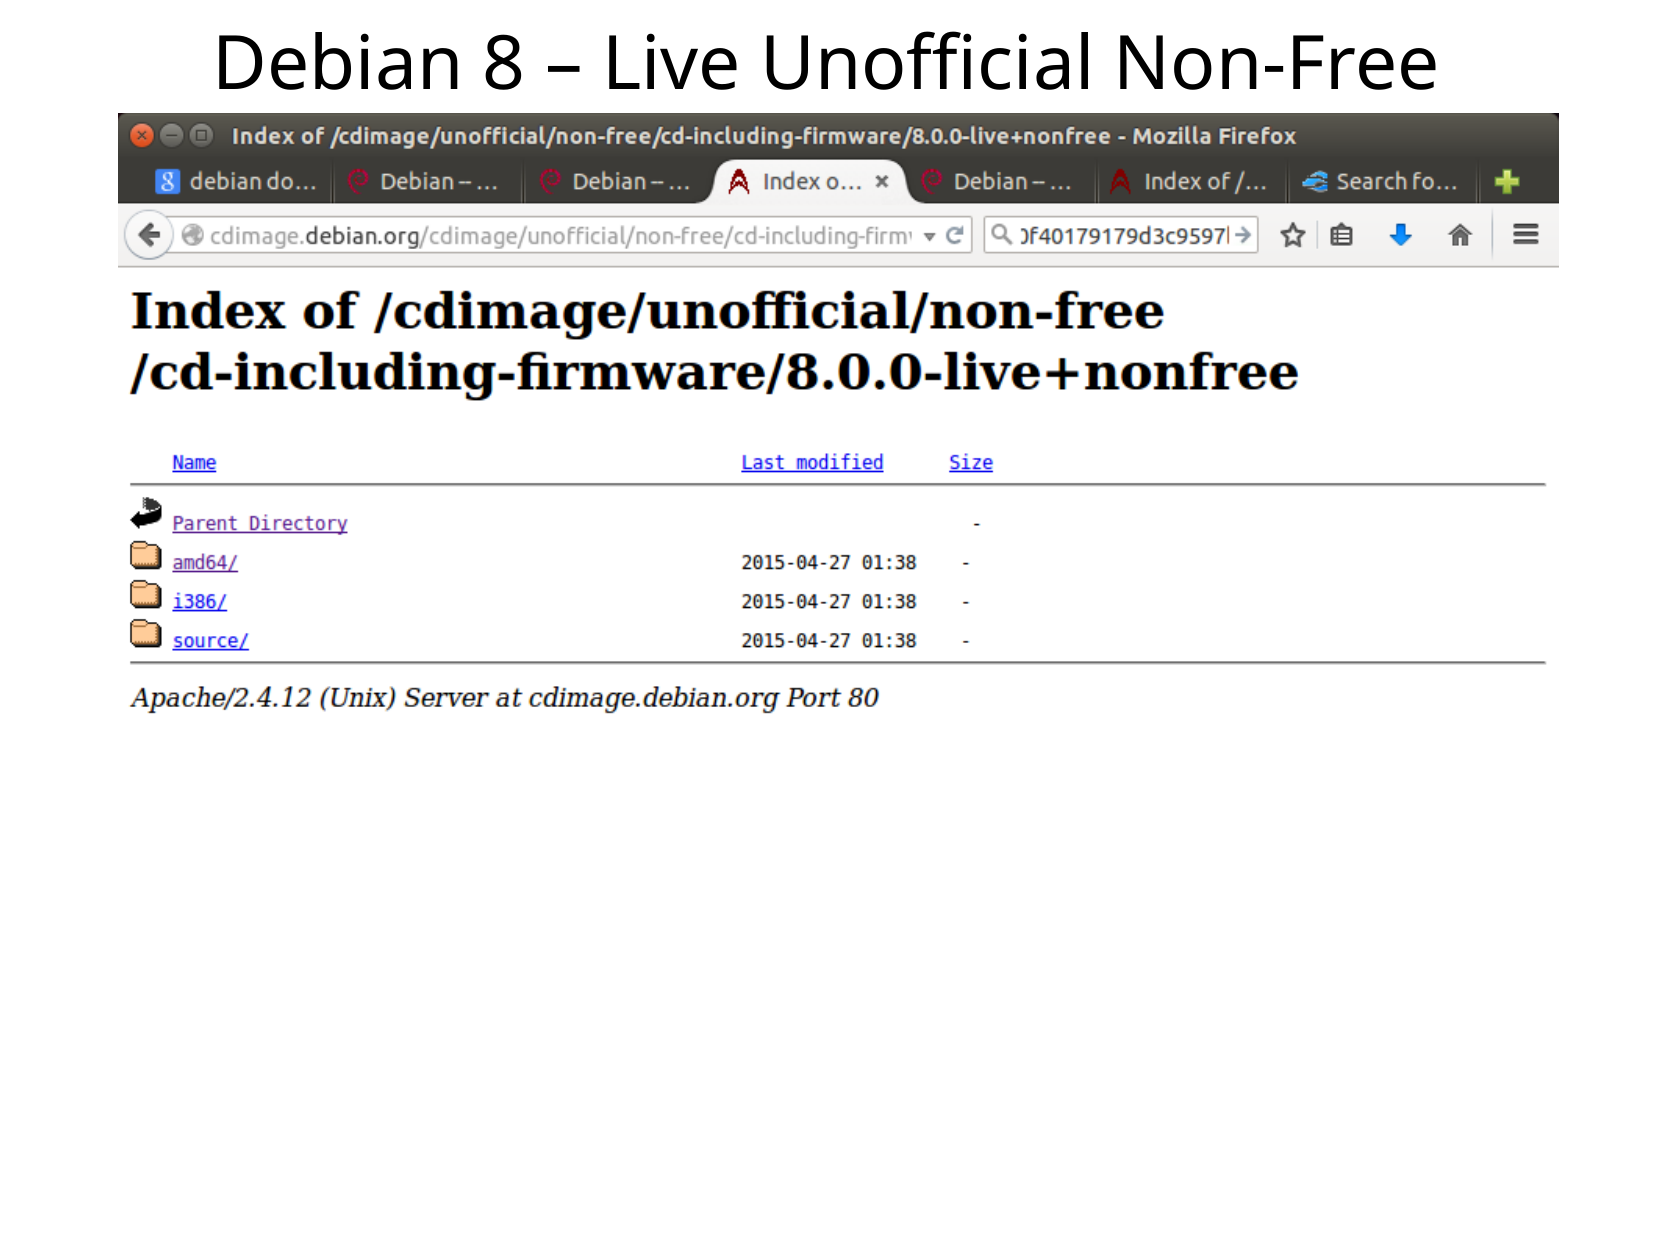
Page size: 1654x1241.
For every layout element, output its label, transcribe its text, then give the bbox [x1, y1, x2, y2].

picture [118, 113, 1559, 1241]
title Debian 8 – Live Unofficial Non-Free [82, 13, 1571, 107]
